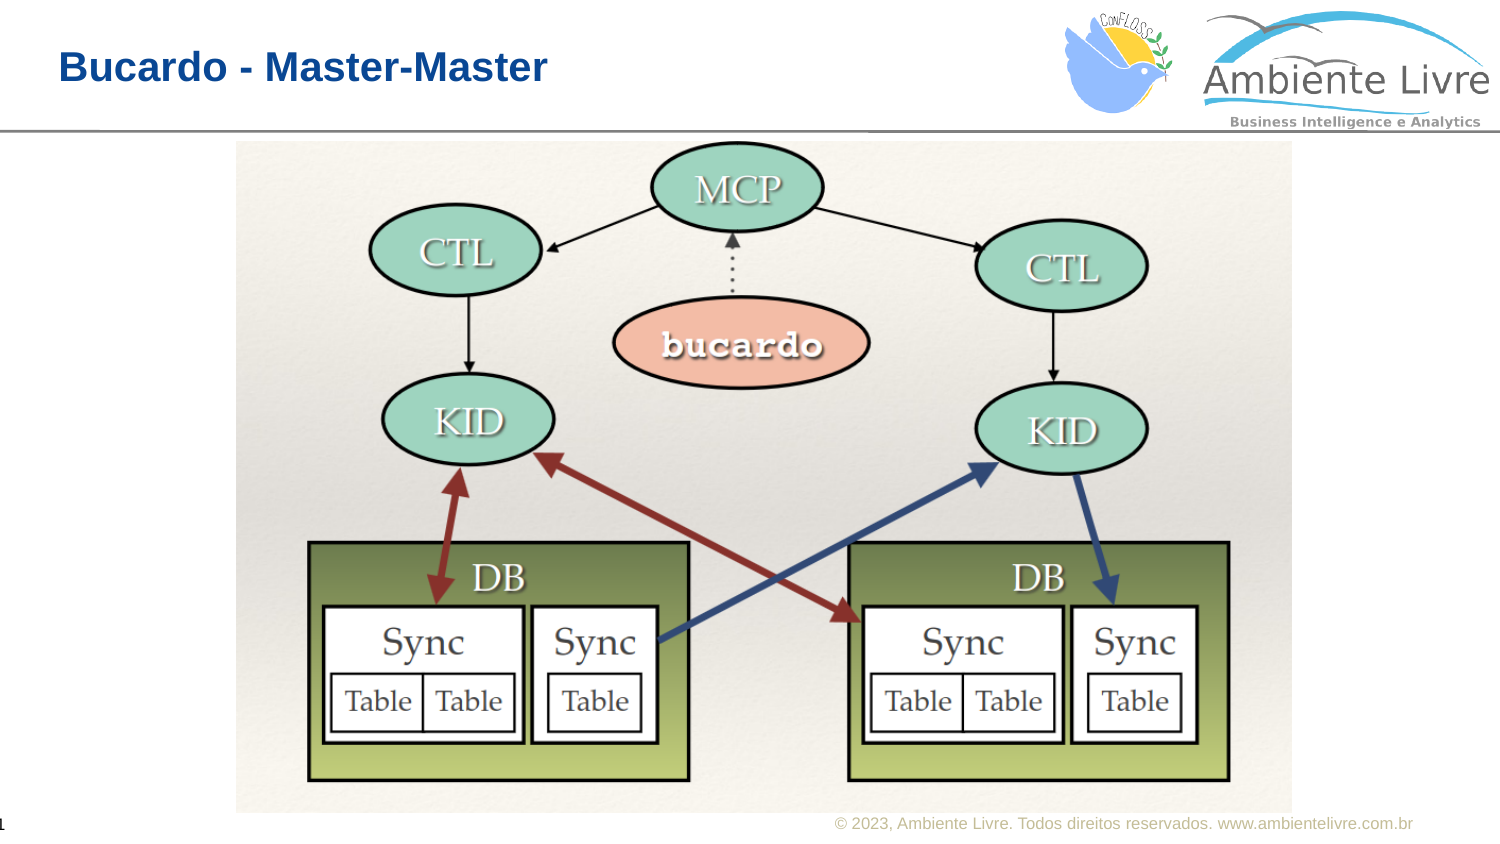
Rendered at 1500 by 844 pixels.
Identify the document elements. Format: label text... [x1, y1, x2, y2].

picture [1051, 0, 1182, 130]
picture [1203, 11, 1489, 129]
picture [187, 141, 1313, 813]
title Bucardo - Master-Master [43, 8, 1127, 129]
